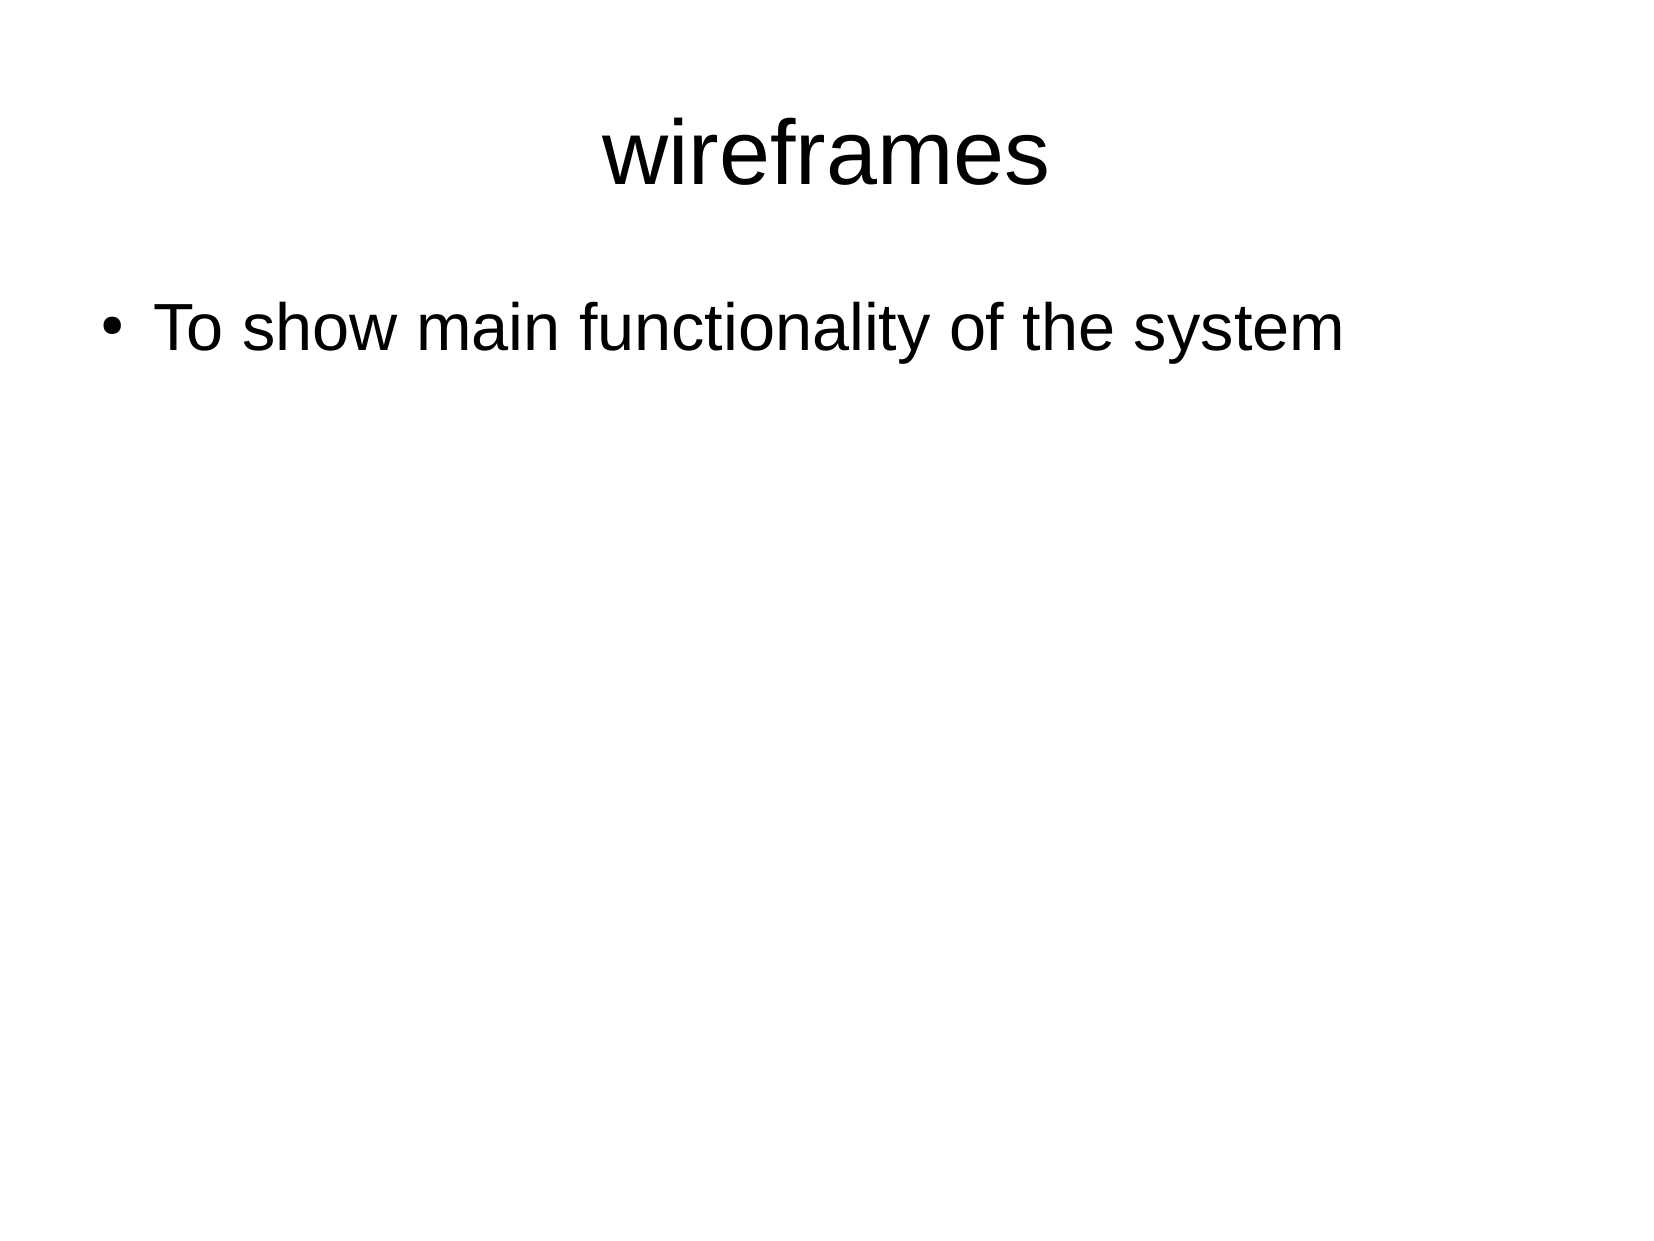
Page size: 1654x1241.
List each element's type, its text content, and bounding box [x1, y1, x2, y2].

title wireframes [82, 49, 1571, 257]
list To show main functionality of the system [82, 290, 1571, 1010]
